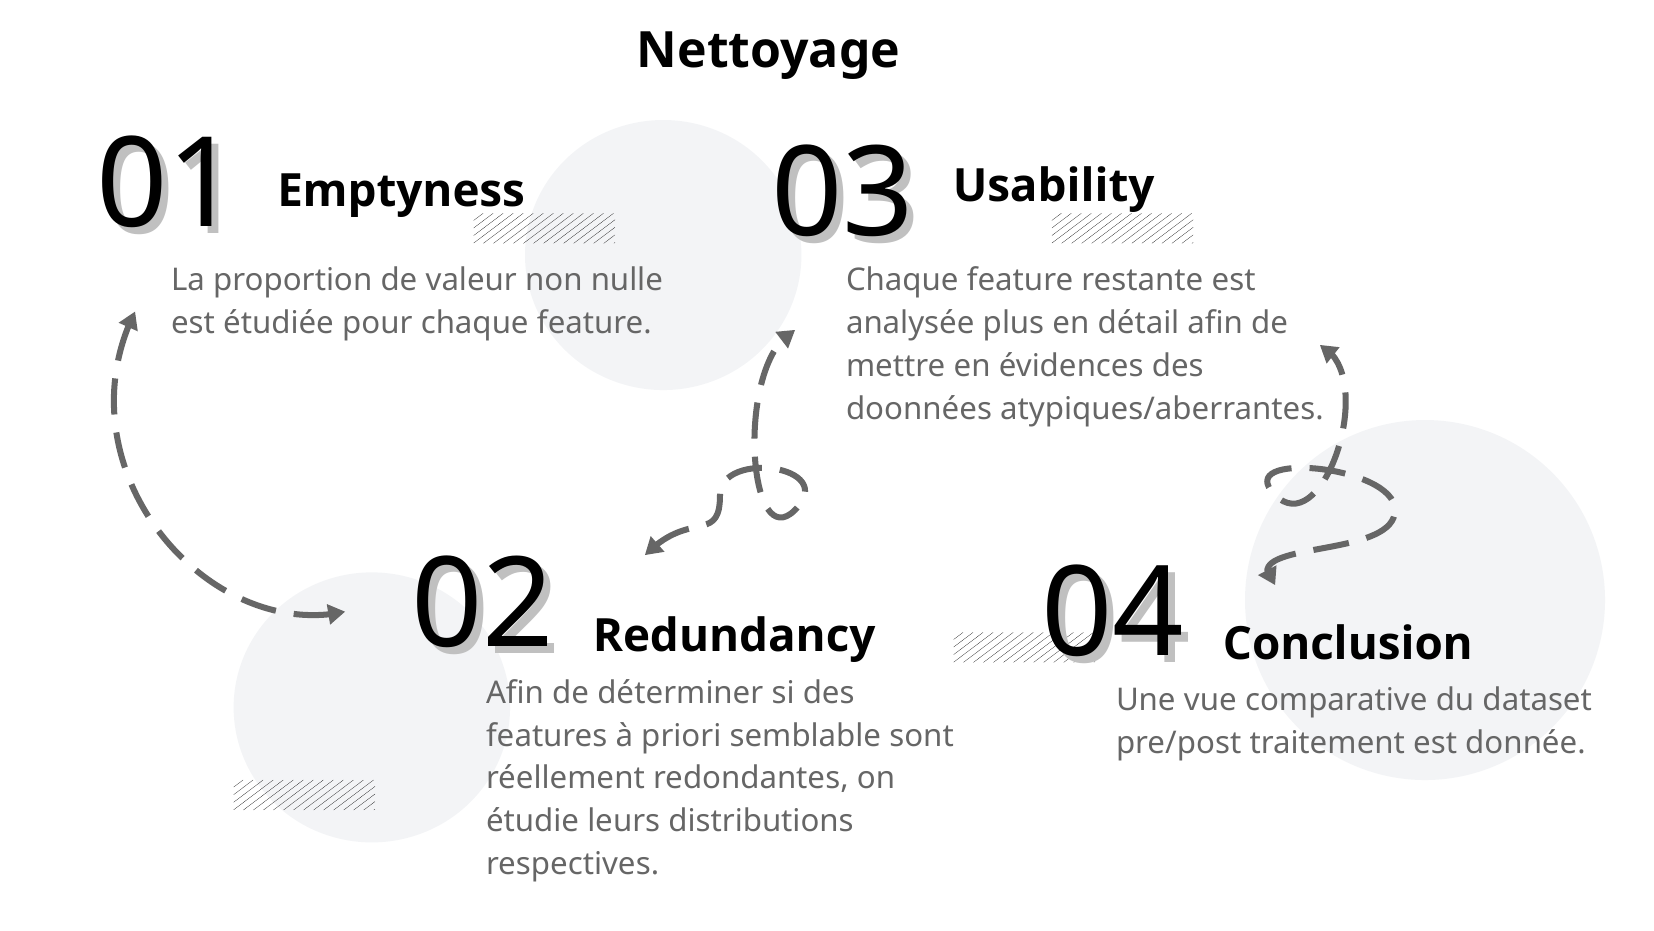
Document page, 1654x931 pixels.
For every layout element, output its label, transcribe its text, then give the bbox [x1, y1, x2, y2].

text_box Redundancy [578, 595, 901, 676]
text_box Chaque feature restante est analysée plus en détail afin de mettre en évidences des doonnées atypiques/aberrantes. [831, 250, 1357, 436]
text_box Nettoyage [849, 45, 860, 62]
text_box Afin de déterminer si des features à priori semblable sont réellement redondantes, on étudie leurs distributions respectives. [471, 662, 997, 891]
text_box Conclusion [1208, 602, 1501, 681]
text_box Une vue comparative du dataset pre/post traitement est donnée. [1101, 670, 1627, 856]
text_box 03 [756, 94, 937, 281]
text_box 04 [1026, 514, 1207, 701]
text_box 02 [396, 505, 577, 691]
text_box Usability [938, 145, 1201, 226]
text_box Nettoyage [562, 10, 975, 75]
text_box 01 [81, 85, 262, 271]
text_box La proportion de valeur non nulle est étudiée pour chaque feature. [156, 250, 682, 436]
text_box Emptyness [262, 150, 562, 250]
